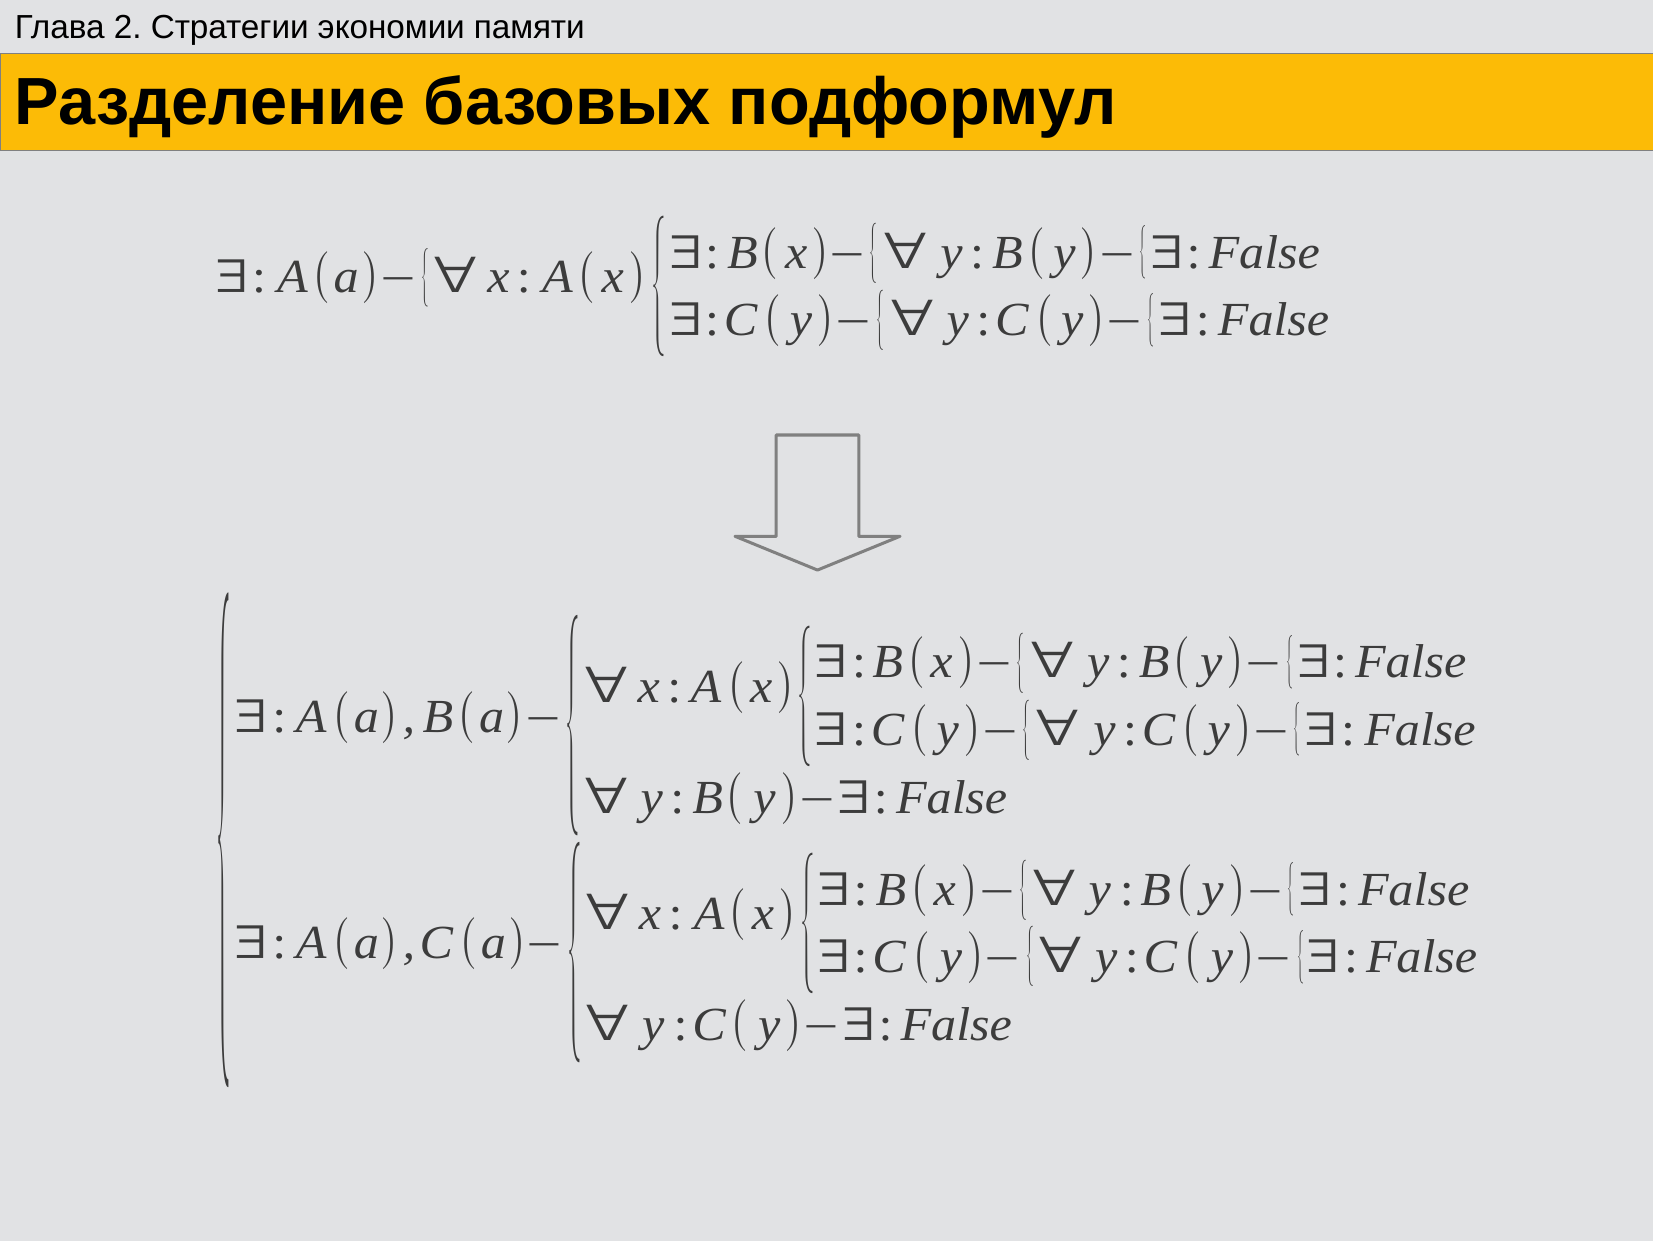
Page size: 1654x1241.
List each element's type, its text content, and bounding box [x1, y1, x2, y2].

chart [209, 214, 1345, 359]
text_box Глава 2. Стратегии экономии памяти [0, 1, 500, 58]
text_box Разделение базовых подформул [0, 53, 1653, 151]
chart [209, 590, 1498, 1089]
